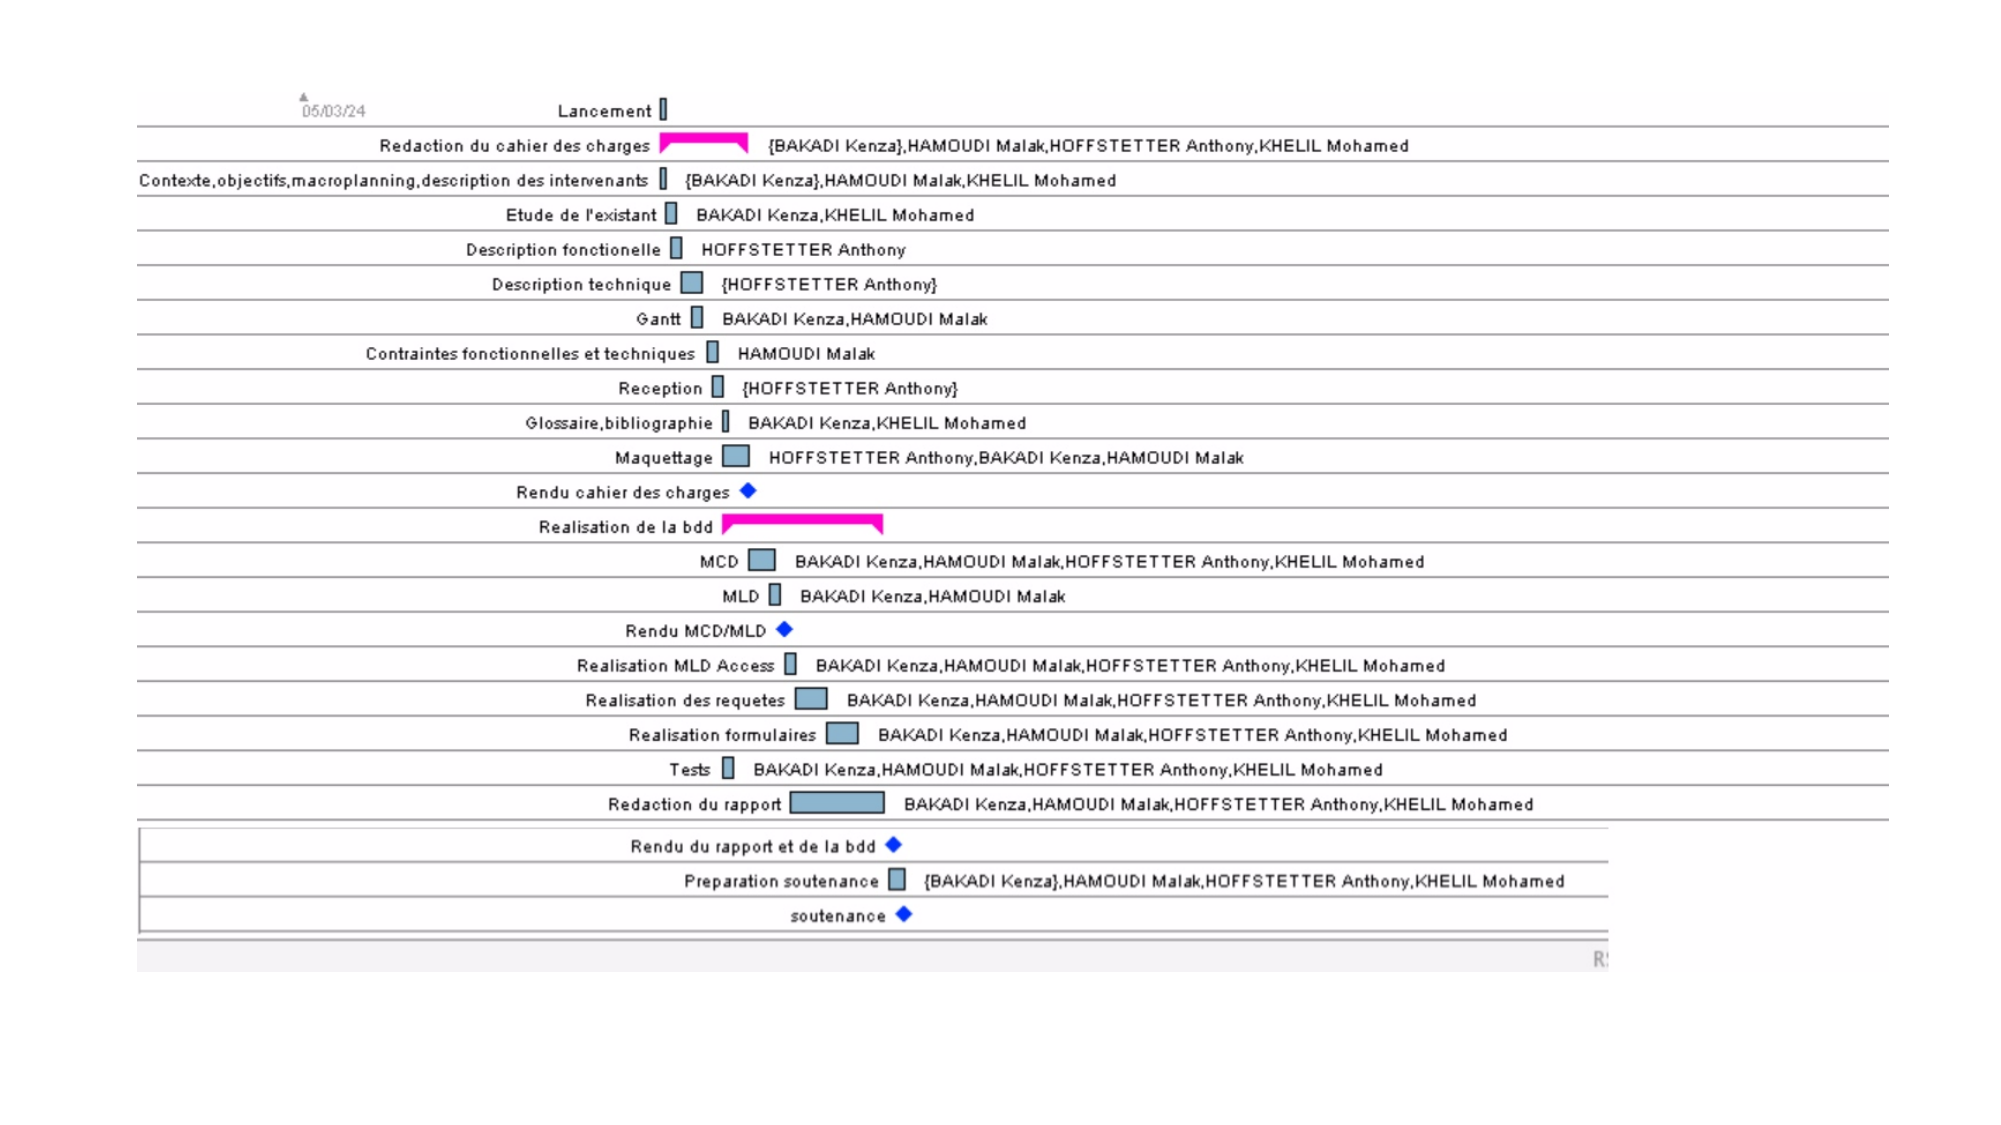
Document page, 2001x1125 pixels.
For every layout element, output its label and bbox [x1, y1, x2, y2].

picture [137, 92, 1889, 972]
